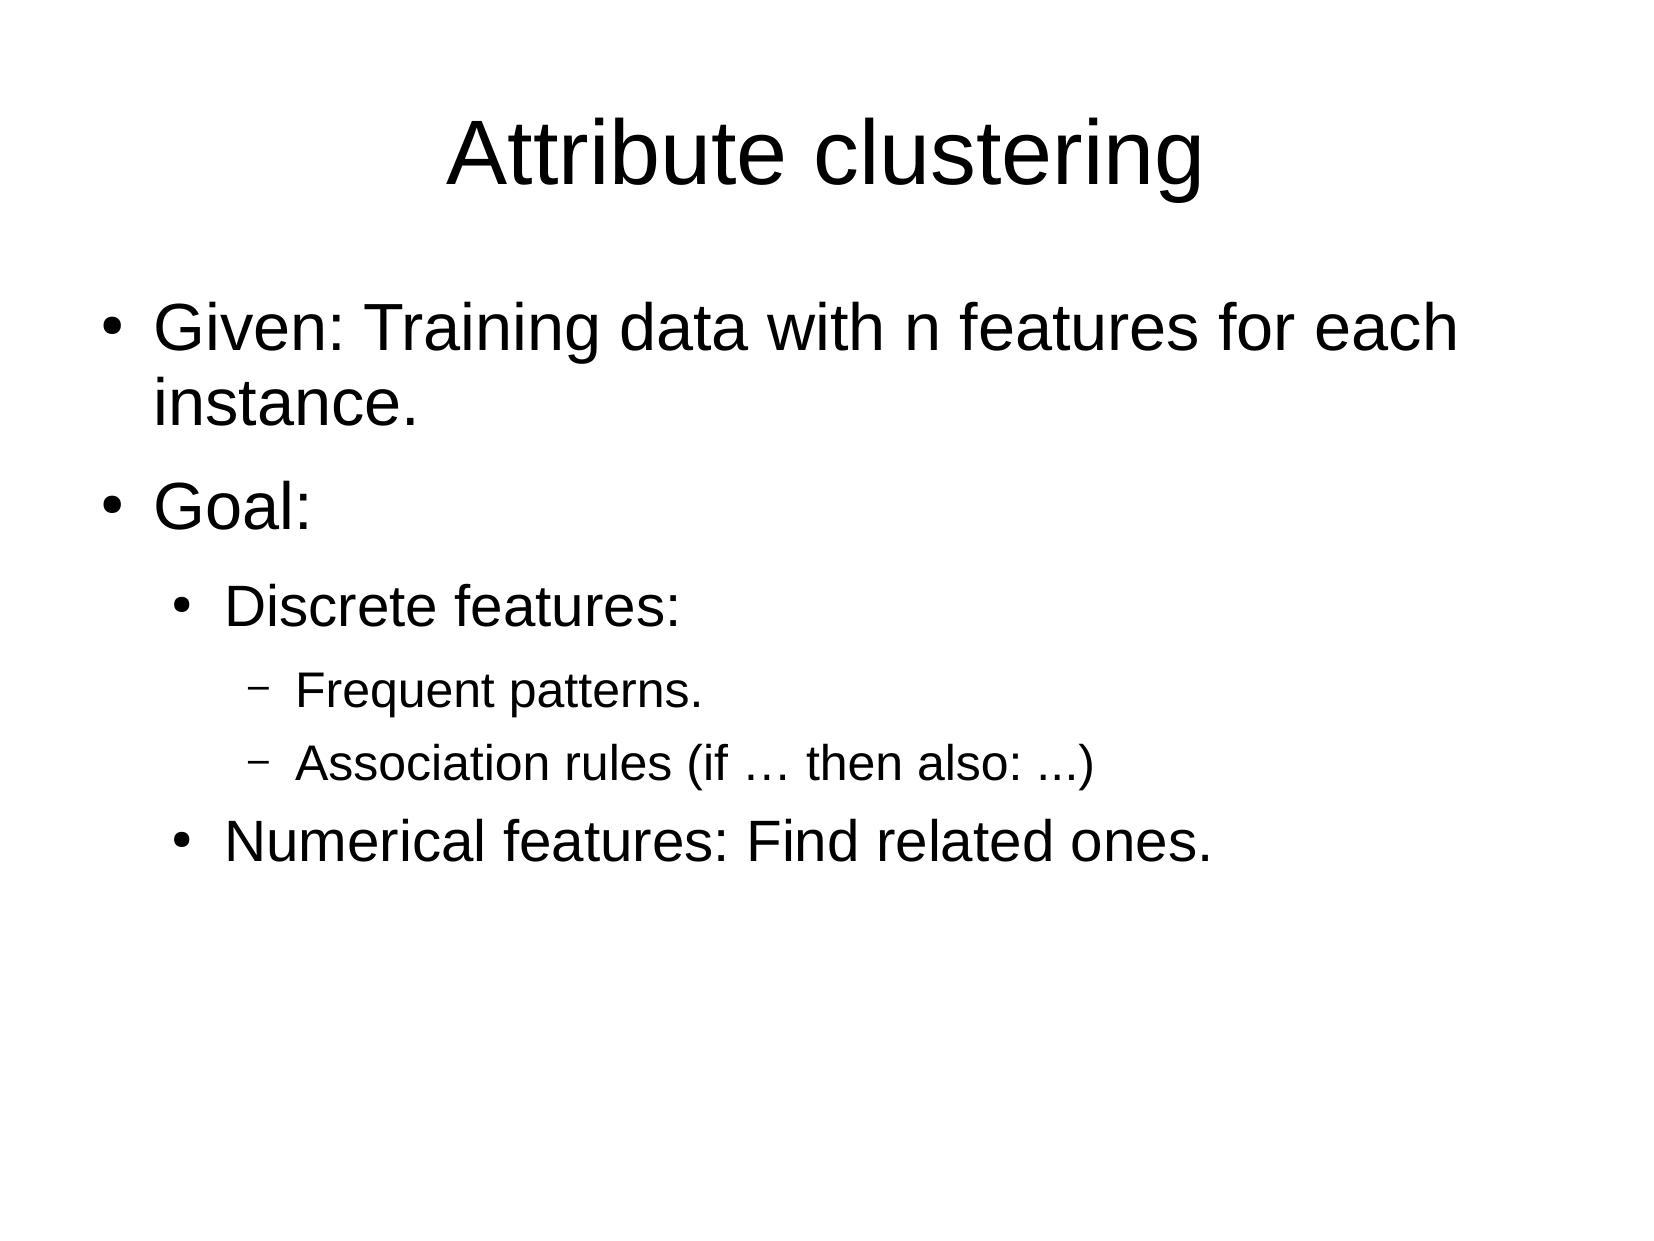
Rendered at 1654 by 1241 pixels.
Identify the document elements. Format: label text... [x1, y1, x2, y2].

list Given: Training data with n features for each instance. Goal: Discrete features: Frequent patterns. Association rules (if … then also: ...) Numerical features: Find related ones. [82, 290, 1571, 1109]
title Attribute clustering [82, 56, 1571, 250]
